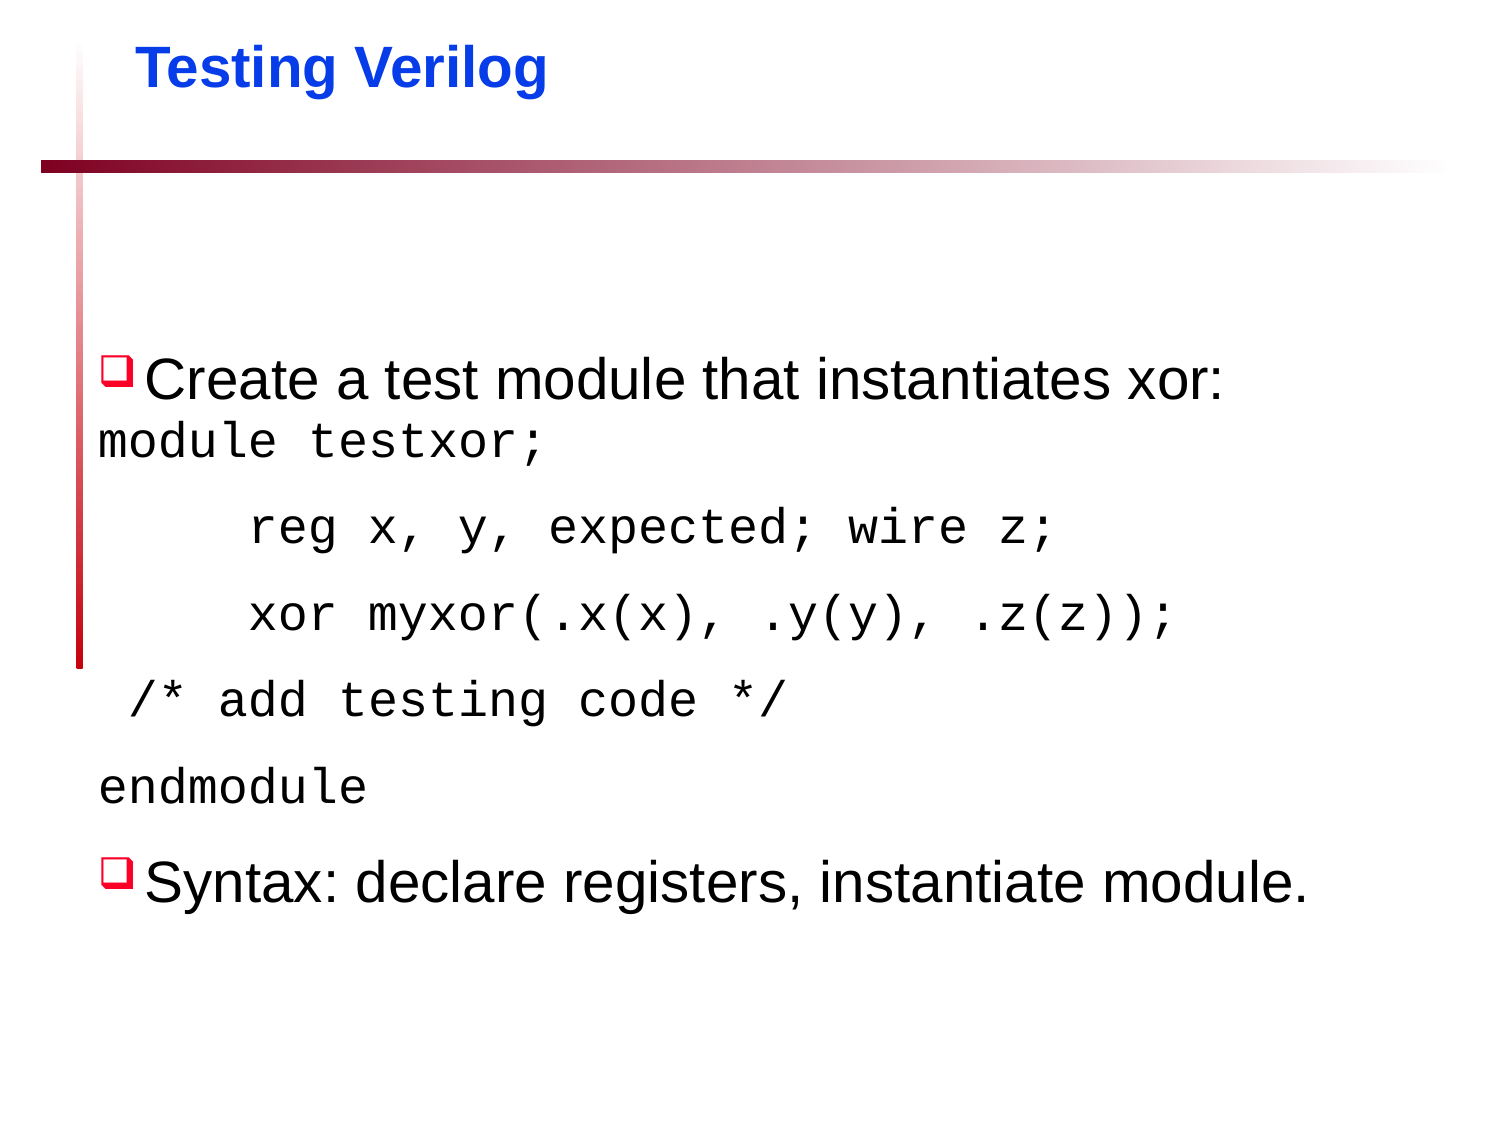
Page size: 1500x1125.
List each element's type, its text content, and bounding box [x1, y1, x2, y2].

list Create a test module that instantiates xor: module testxor; reg x, y, expected; wire z; xor myxor(.x(x), .y(y), .z(z)); /* add testing code */ endmodule Syntax: declare registers, instantiate module. [87, 337, 1375, 999]
title Testing Verilog [125, 24, 1250, 222]
